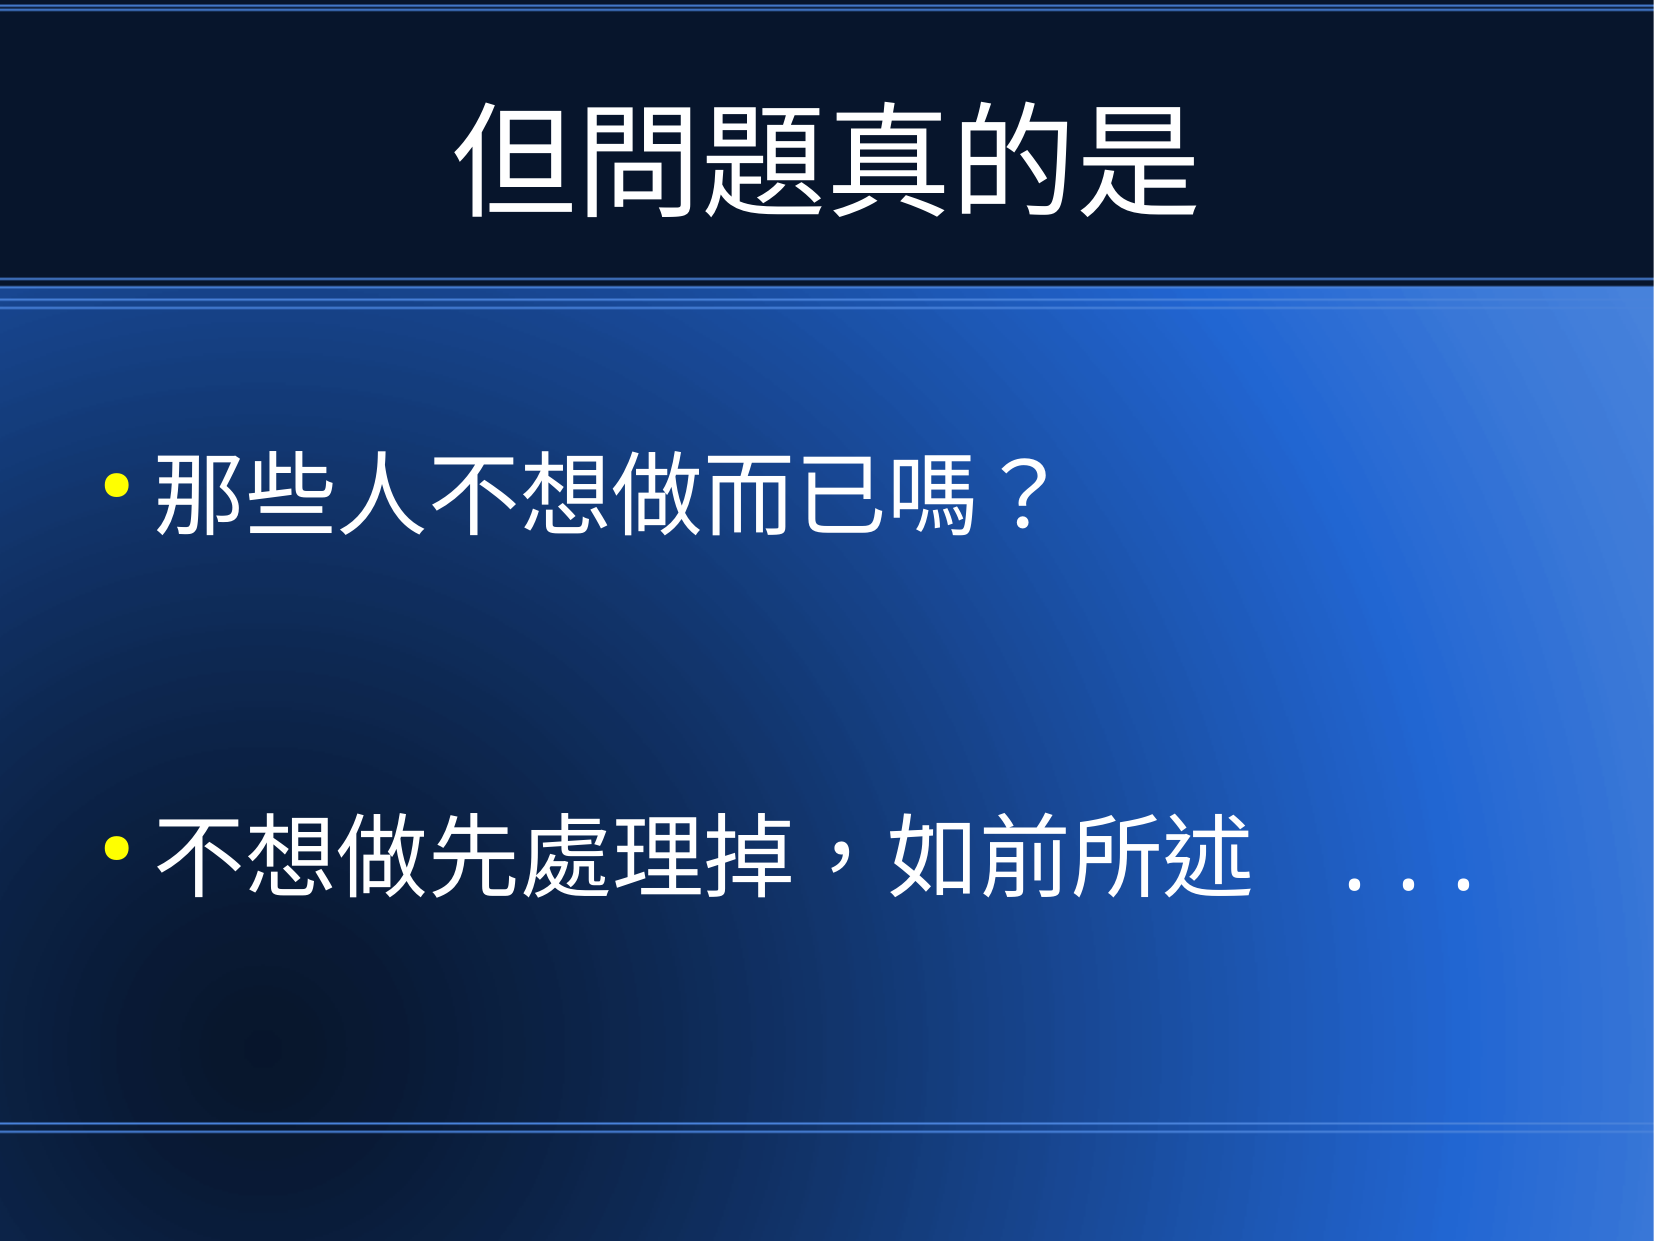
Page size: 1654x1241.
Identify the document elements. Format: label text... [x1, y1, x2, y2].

list 那些人不想做而已嗎？ 不想做先處理掉，如前所述 ... [82, 355, 1571, 1241]
title 但問題真的是 [82, 49, 1571, 257]
picture [0, 0, 1654, 1241]
